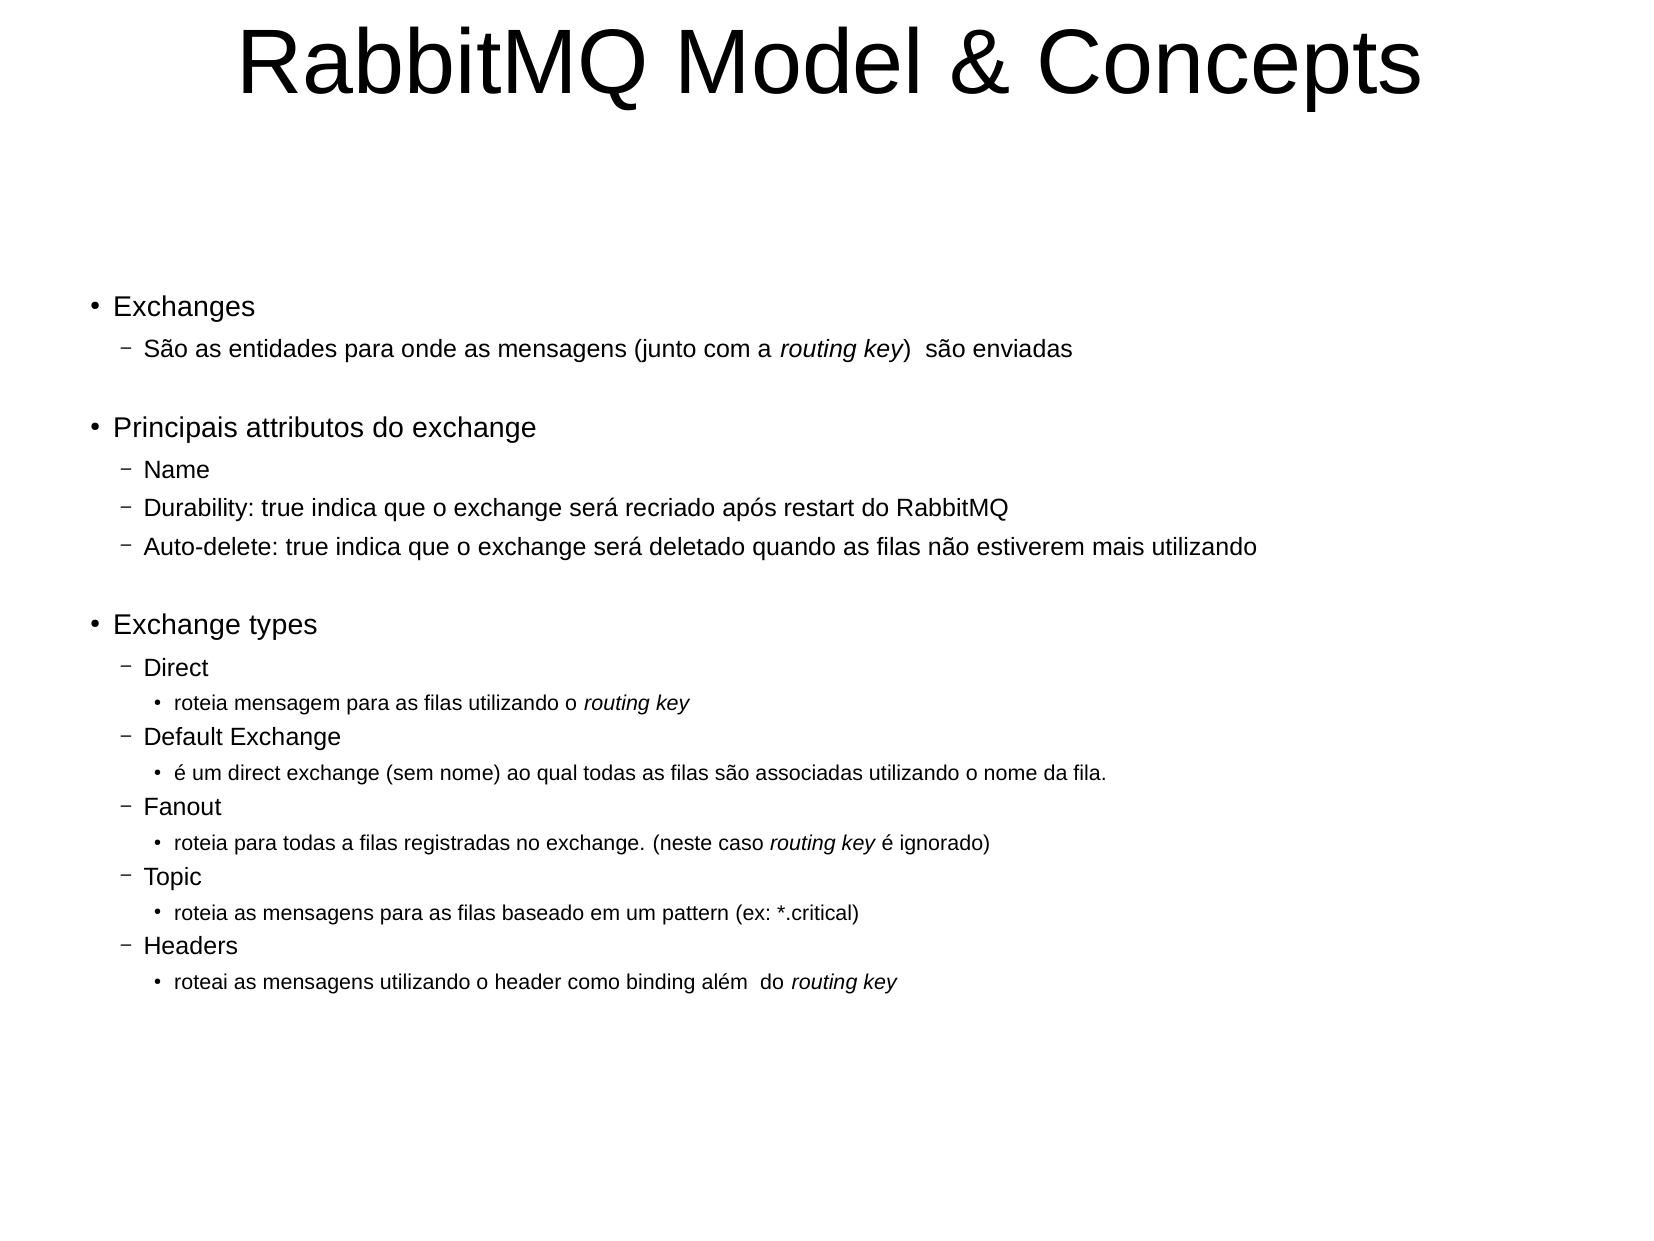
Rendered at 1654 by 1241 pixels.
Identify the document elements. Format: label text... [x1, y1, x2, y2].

list Exchanges São as entidades para onde as mensagens (junto com a routing key) são enviadas Principais attributos do exchange Name Durability: true indica que o exchange será recriado após restart do RabbitMQ Auto-delete: true indica que o exchange será deletado quando as filas não estiverem mais utilizando Exchange types Direct roteia mensagem para as filas utilizando o routing key Default Exchange é um direct exchange (sem nome) ao qual todas as filas são associadas utilizando o nome da fila. Fanout roteia para todas a filas registradas no exchange. (neste caso routing key é ignorado) Topic roteia as mensagens para as filas baseado em um pattern (ex: *.critical) Headers roteai as mensagens utilizando o header como binding além do routing key [82, 290, 1571, 1010]
title RabbitMQ Model & Concepts [86, 0, 1576, 136]
